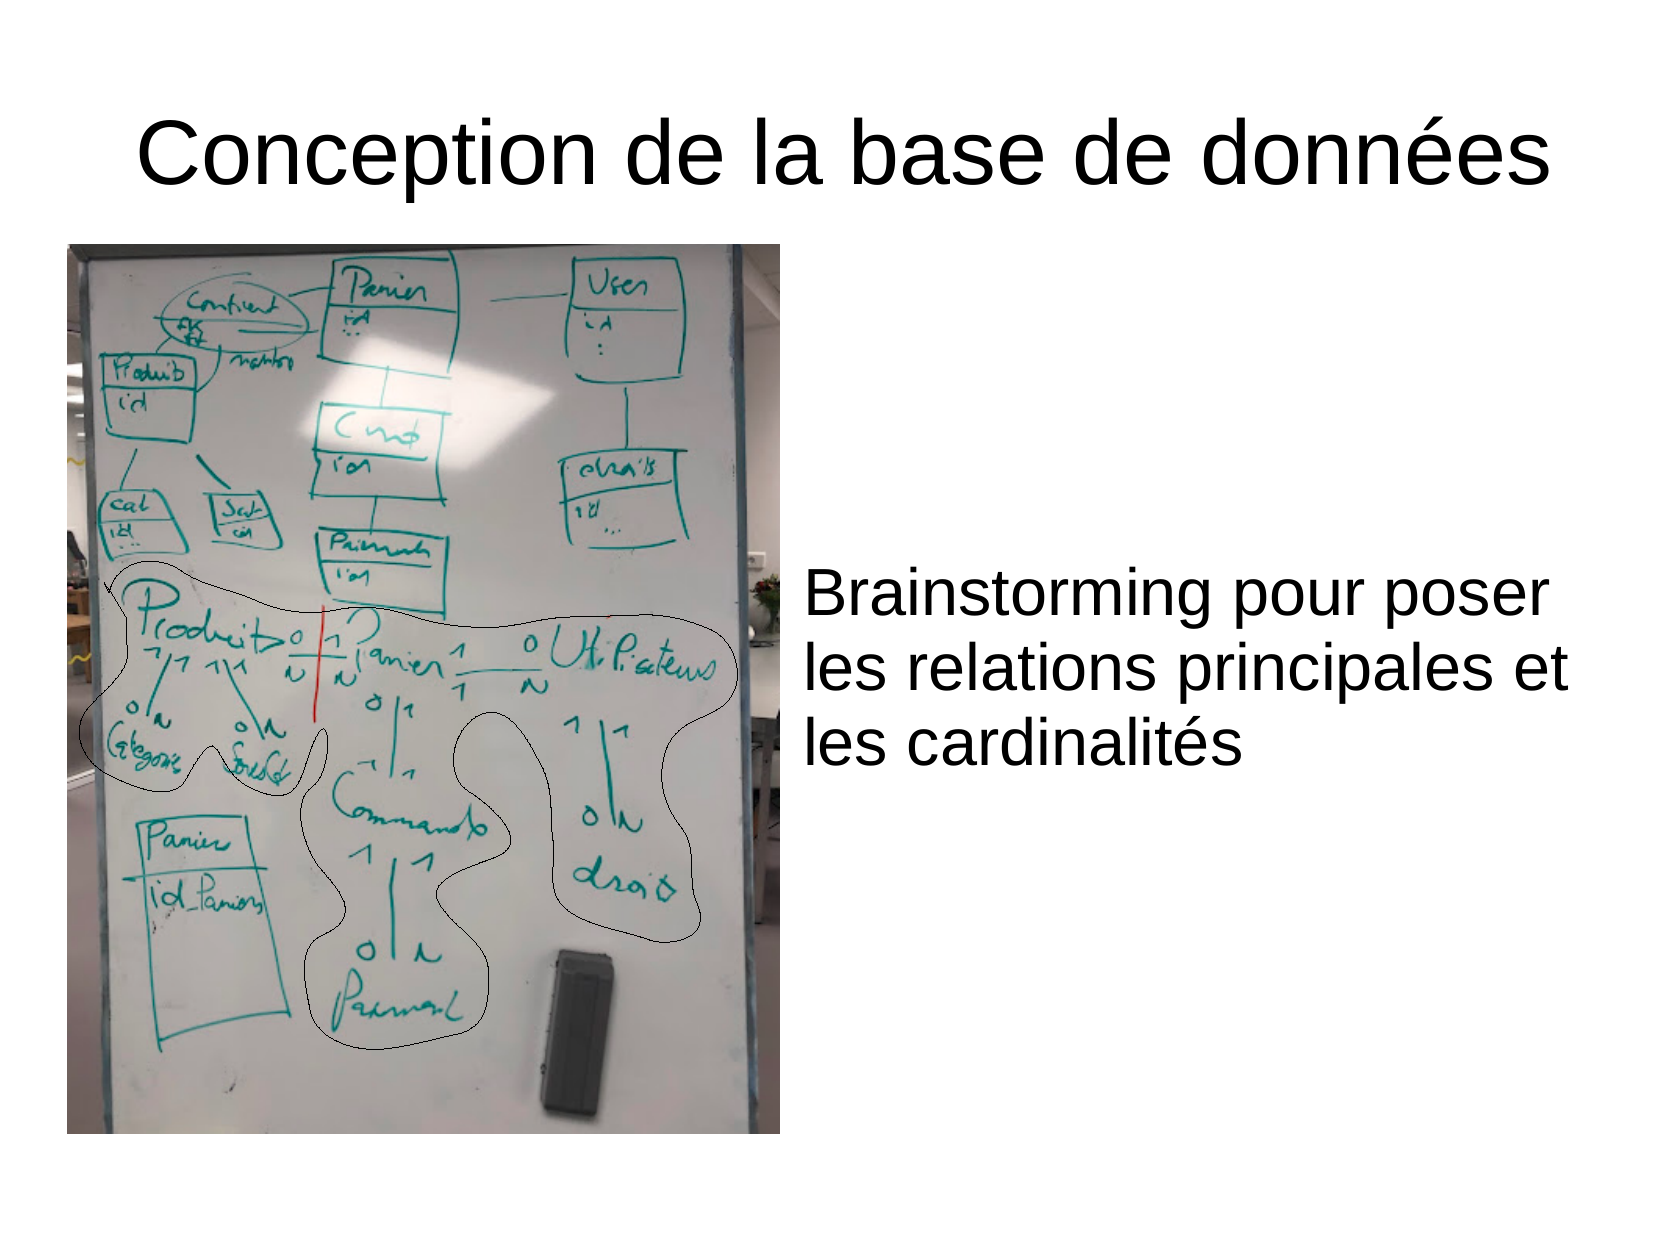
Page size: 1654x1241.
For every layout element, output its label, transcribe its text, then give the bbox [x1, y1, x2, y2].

title Conception de la base de données [82, 49, 1571, 257]
picture [67, 244, 780, 1134]
list Brainstorming pour poser les relations principales et les cardinalités [803, 555, 1630, 1241]
